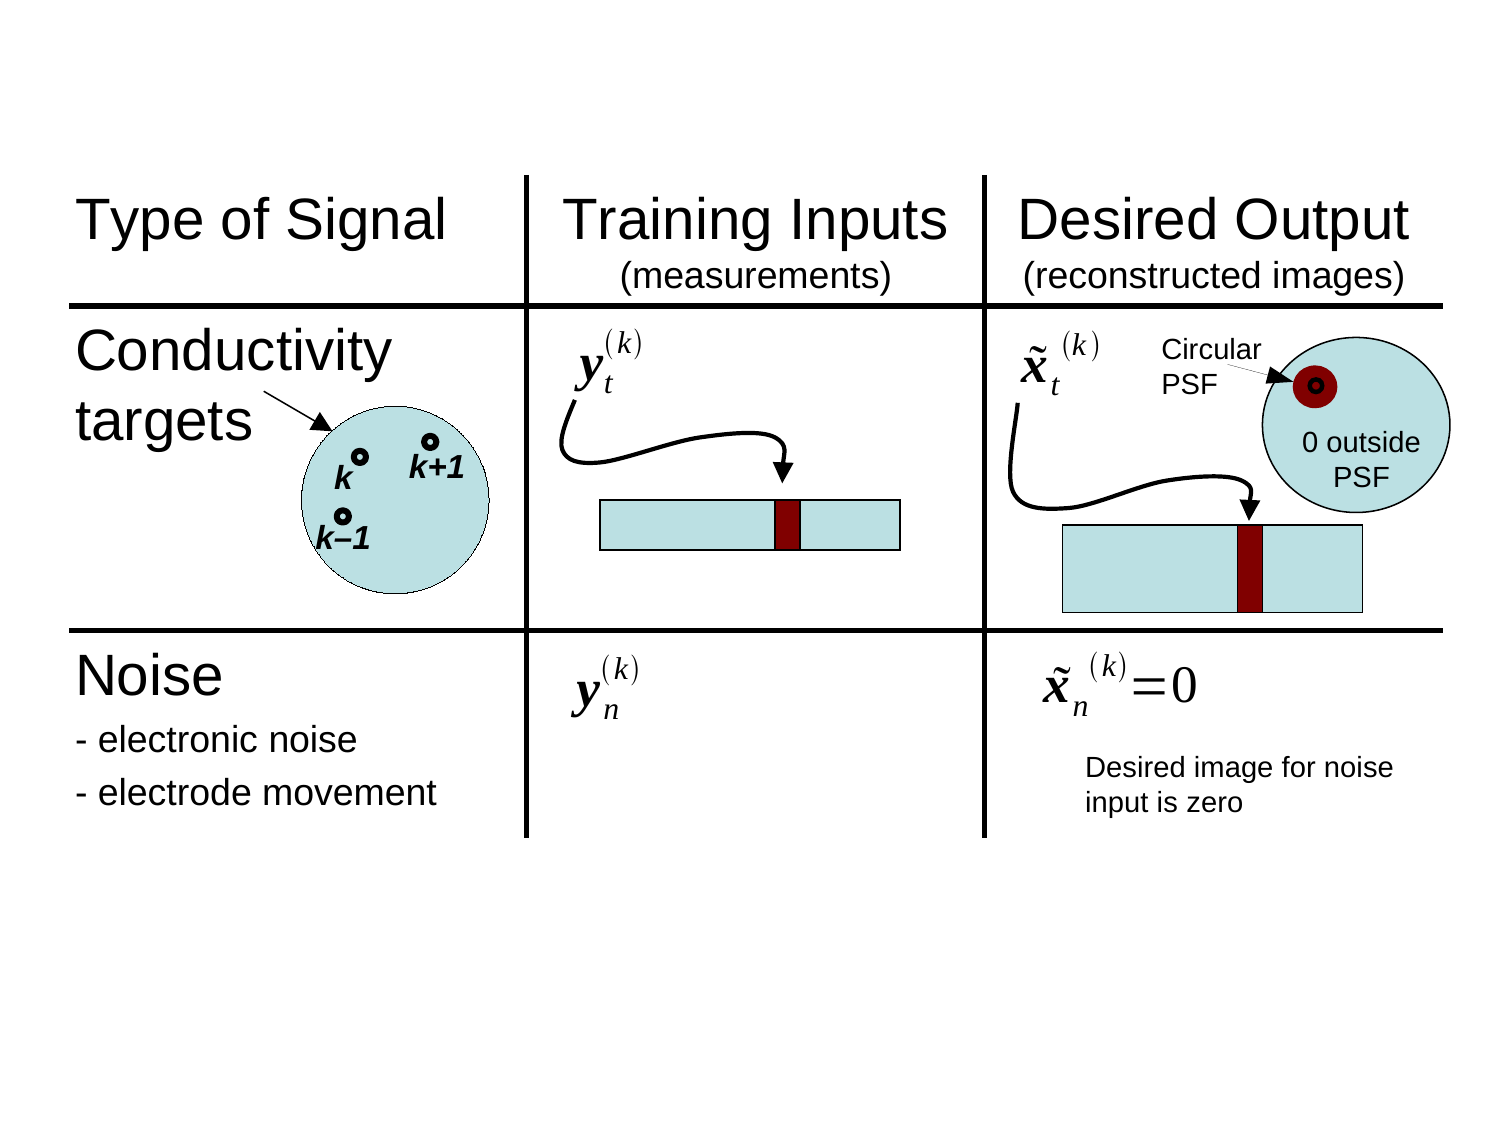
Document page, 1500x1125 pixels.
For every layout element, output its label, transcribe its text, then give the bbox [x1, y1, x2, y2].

table_cell [529, 633, 982, 838]
table_cell [529, 309, 982, 628]
text_box [1062, 525, 1363, 613]
table_cell Noise - electronic noise - electrode movement [69, 633, 524, 838]
text_box Desired image for noise input is zero [1070, 740, 1418, 826]
table_header Type of Signal [69, 175, 524, 303]
table_header Training Inputs (measurements) [529, 175, 982, 303]
table_cell Conductivity targets [69, 309, 524, 628]
text_box 0 outside PSF [1287, 415, 1436, 501]
text_box [1262, 337, 1450, 484]
text_box [1309, 501, 1403, 513]
table_cell [987, 309, 1443, 628]
chart [555, 650, 654, 726]
chart [558, 324, 657, 400]
text_box Circular PSF [1146, 322, 1286, 408]
table_header Desired Output (reconstructed images) [987, 175, 1443, 303]
text_box k [319, 448, 368, 504]
chart [1024, 647, 1211, 723]
chart [1002, 326, 1114, 402]
text_box k+1 [394, 437, 481, 494]
table_cell [987, 633, 1443, 838]
text_box [600, 500, 901, 550]
text_box k–1 [300, 509, 386, 565]
